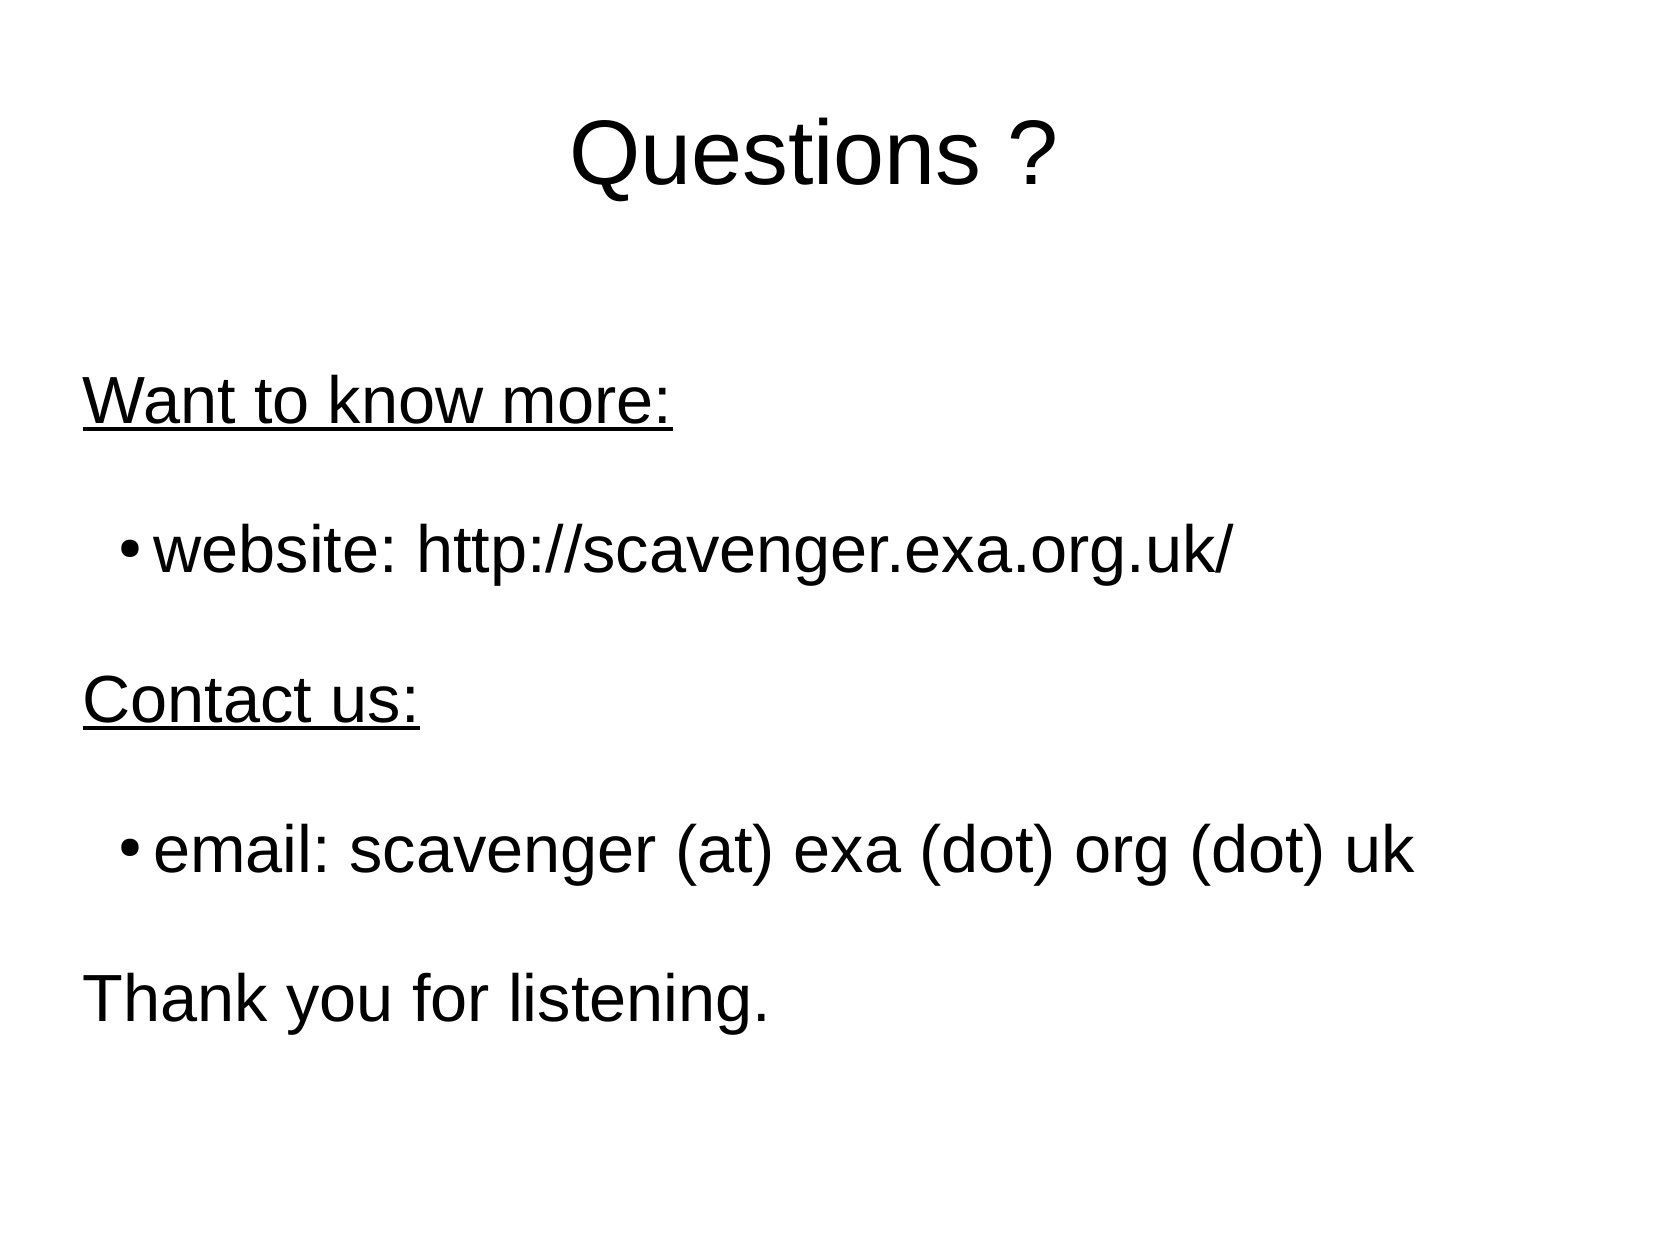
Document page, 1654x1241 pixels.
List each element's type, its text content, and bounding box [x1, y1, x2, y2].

title Questions ? [82, 56, 1571, 250]
subtitle Want to know more: website: http://scavenger.exa.org.uk/ Contact us: email: scavenger (at) exa (dot) org (dot) uk Thank you for listening. [82, 297, 1571, 1102]
